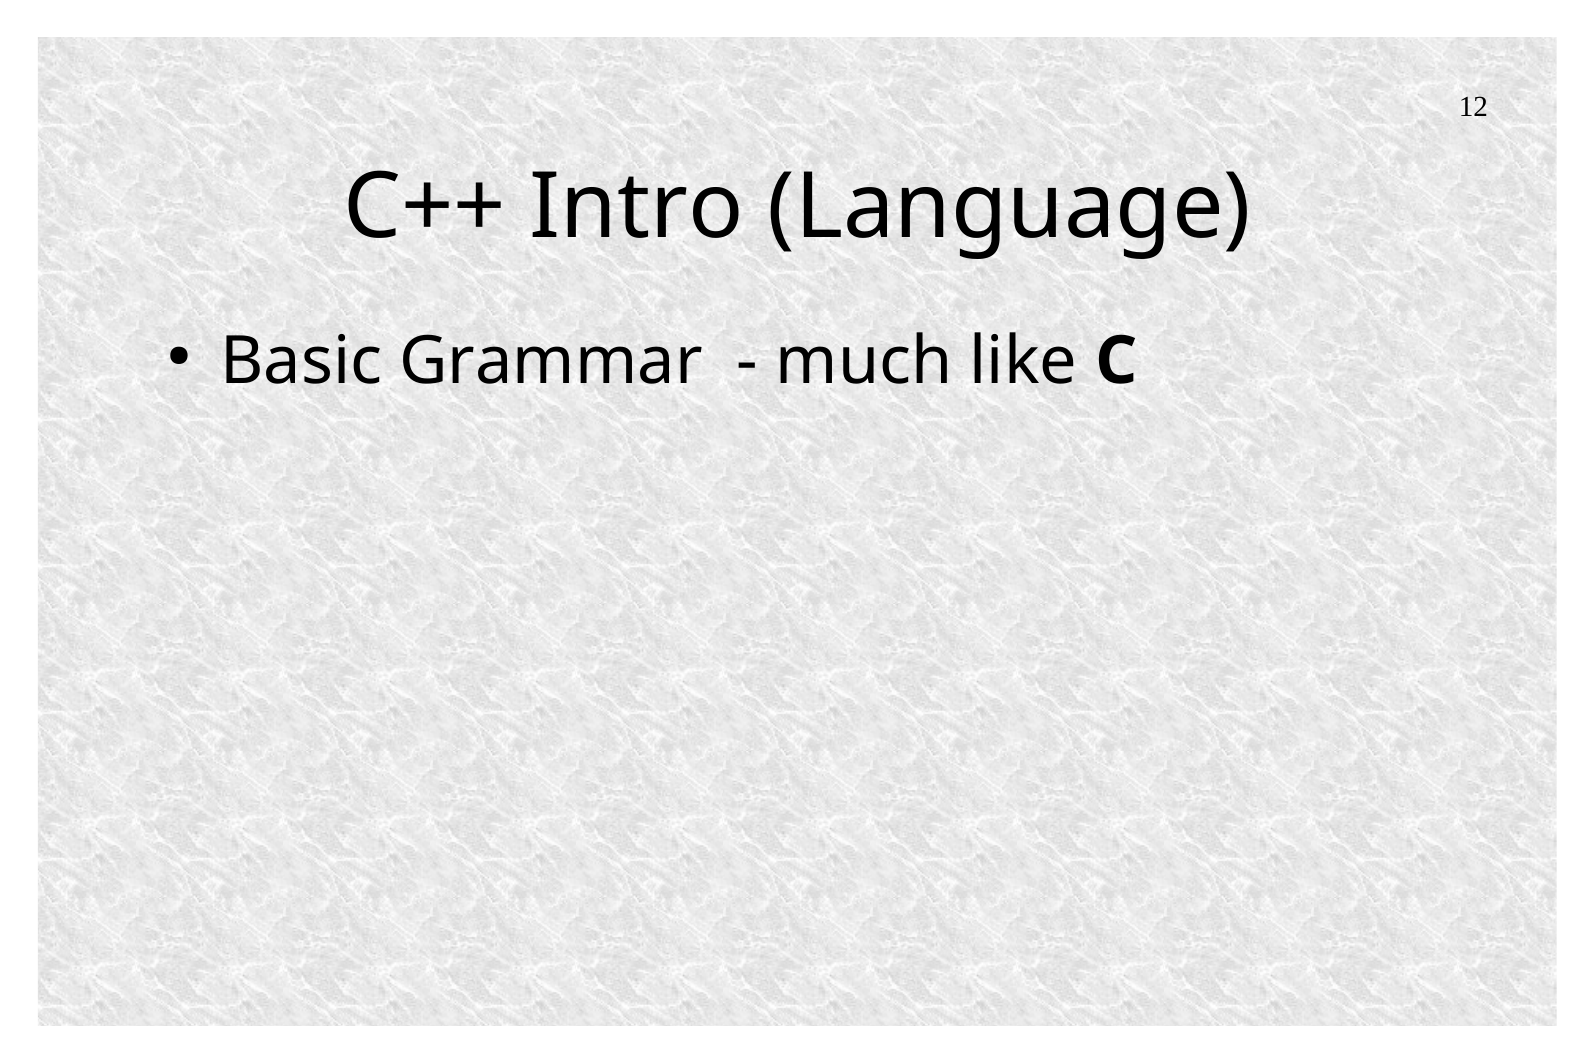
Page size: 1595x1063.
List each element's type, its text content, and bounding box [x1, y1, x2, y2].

title C++ Intro (Language) [149, 119, 1447, 285]
list Basic Grammar - much like C [149, 312, 1447, 935]
picture [37, 37, 1557, 1026]
